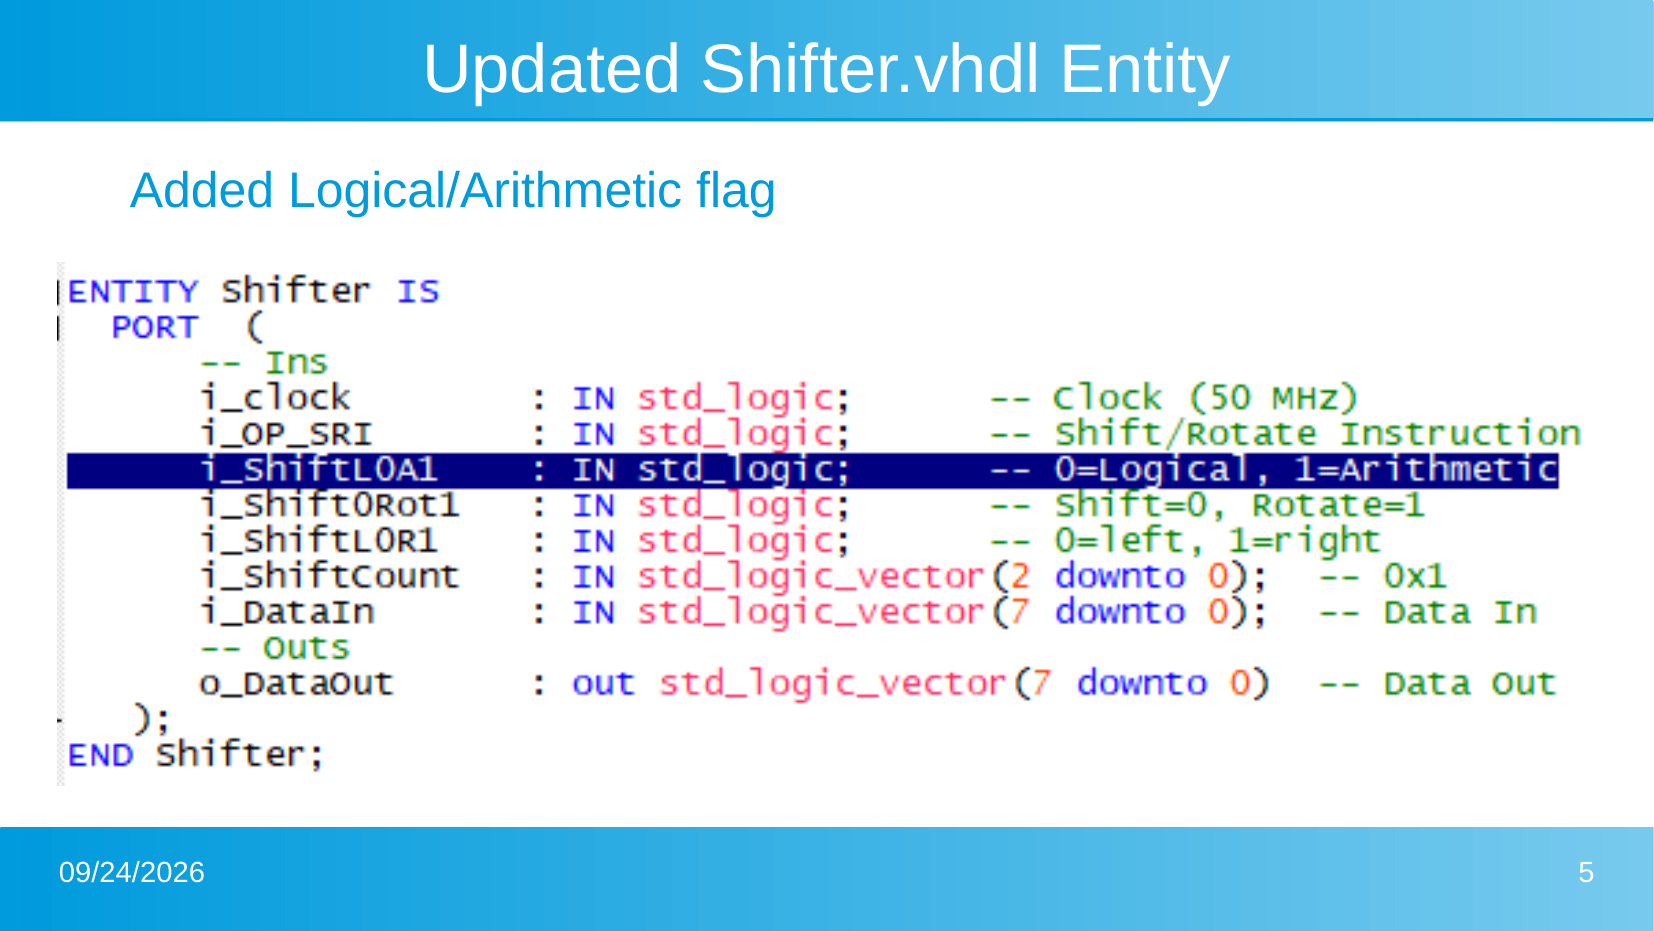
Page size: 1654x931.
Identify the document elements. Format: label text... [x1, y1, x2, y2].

list Added Logical/Arithmetic flag [59, 161, 1595, 753]
title Updated Shifter.vhdl Entity [59, 29, 1595, 108]
picture [57, 262, 1609, 786]
